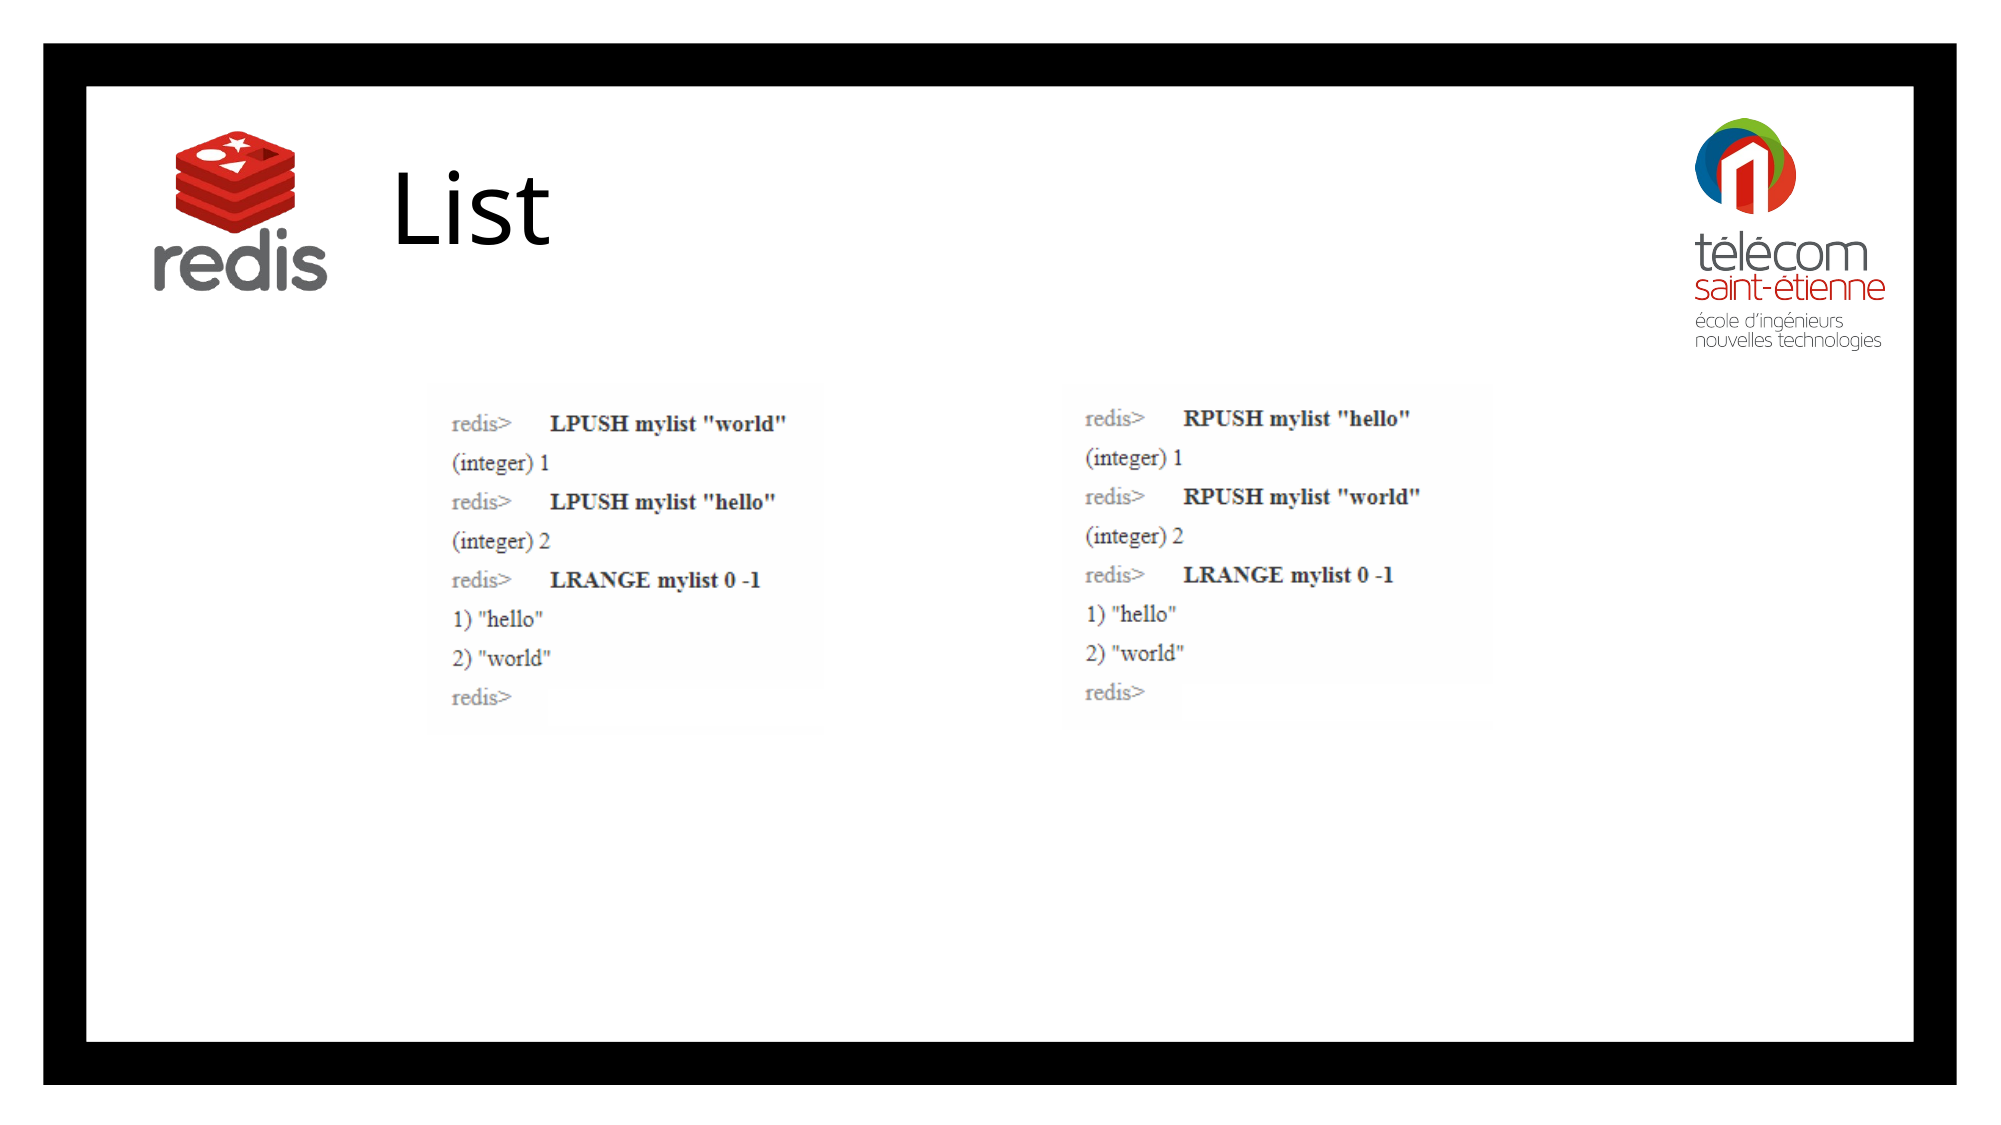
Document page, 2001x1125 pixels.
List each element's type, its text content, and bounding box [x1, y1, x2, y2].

picture [1695, 118, 1885, 351]
title List [369, 138, 1849, 304]
picture [427, 383, 824, 735]
picture [1715, 134, 1730, 138]
picture [1062, 384, 1493, 730]
picture [129, 116, 351, 304]
